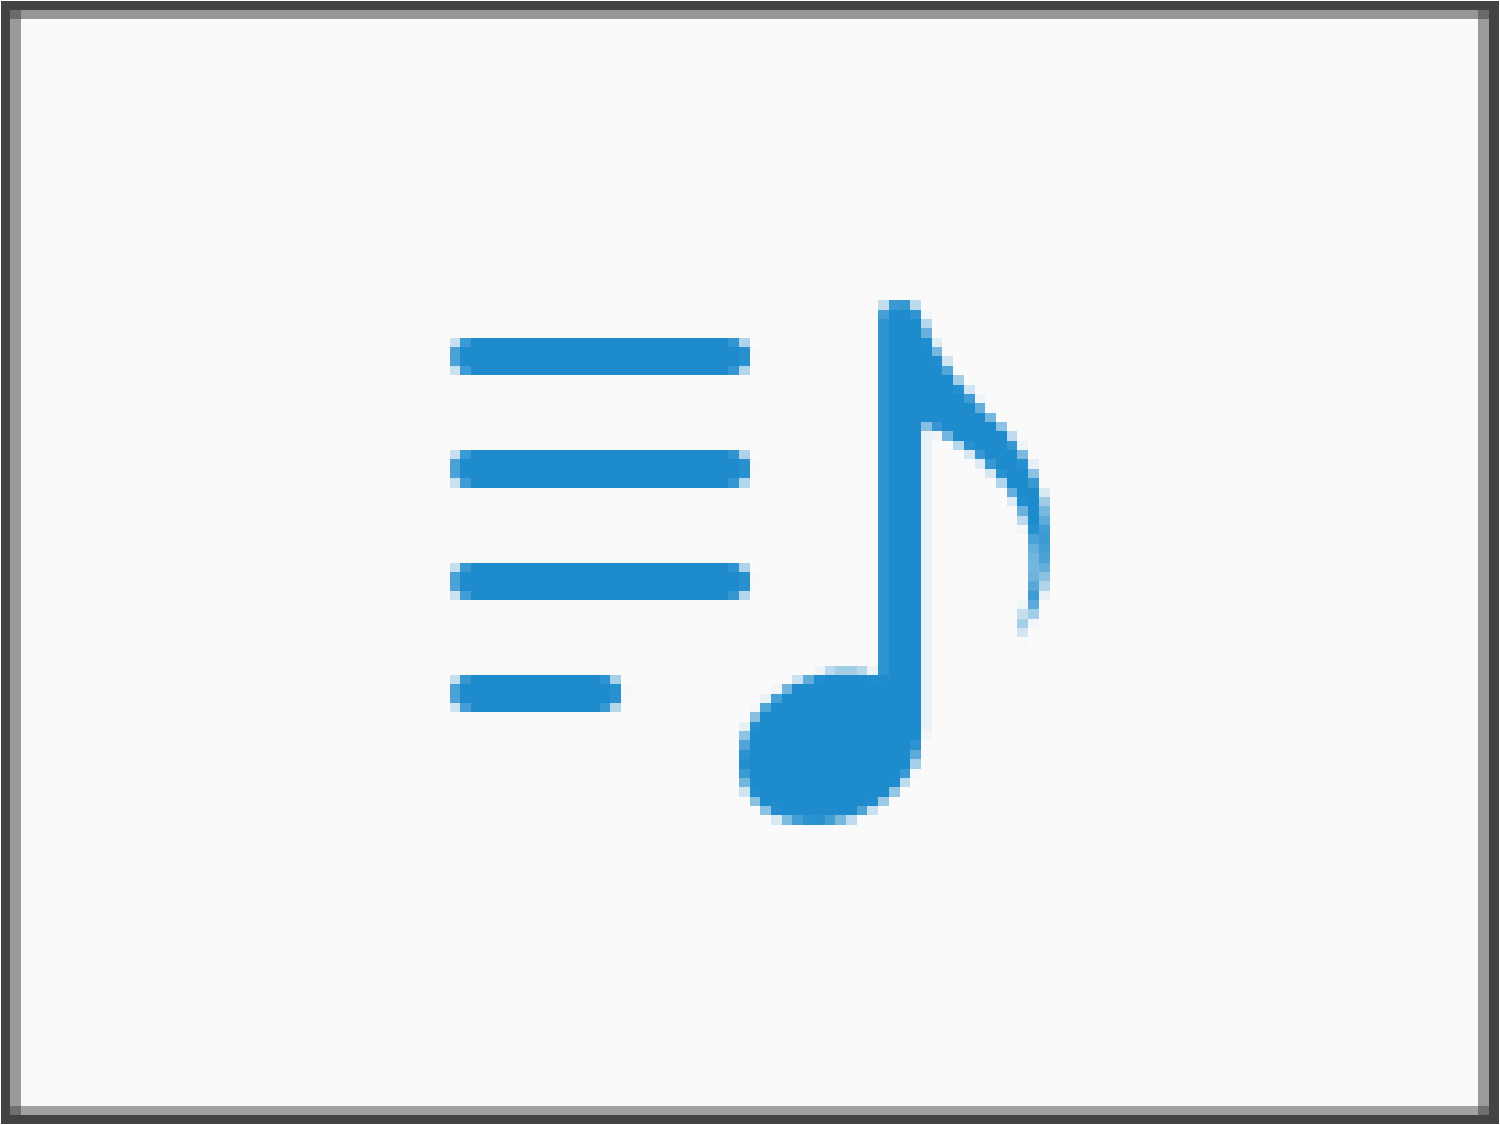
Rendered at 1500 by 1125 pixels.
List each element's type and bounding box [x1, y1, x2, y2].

text_box [0, 0, 1500, 1125]
